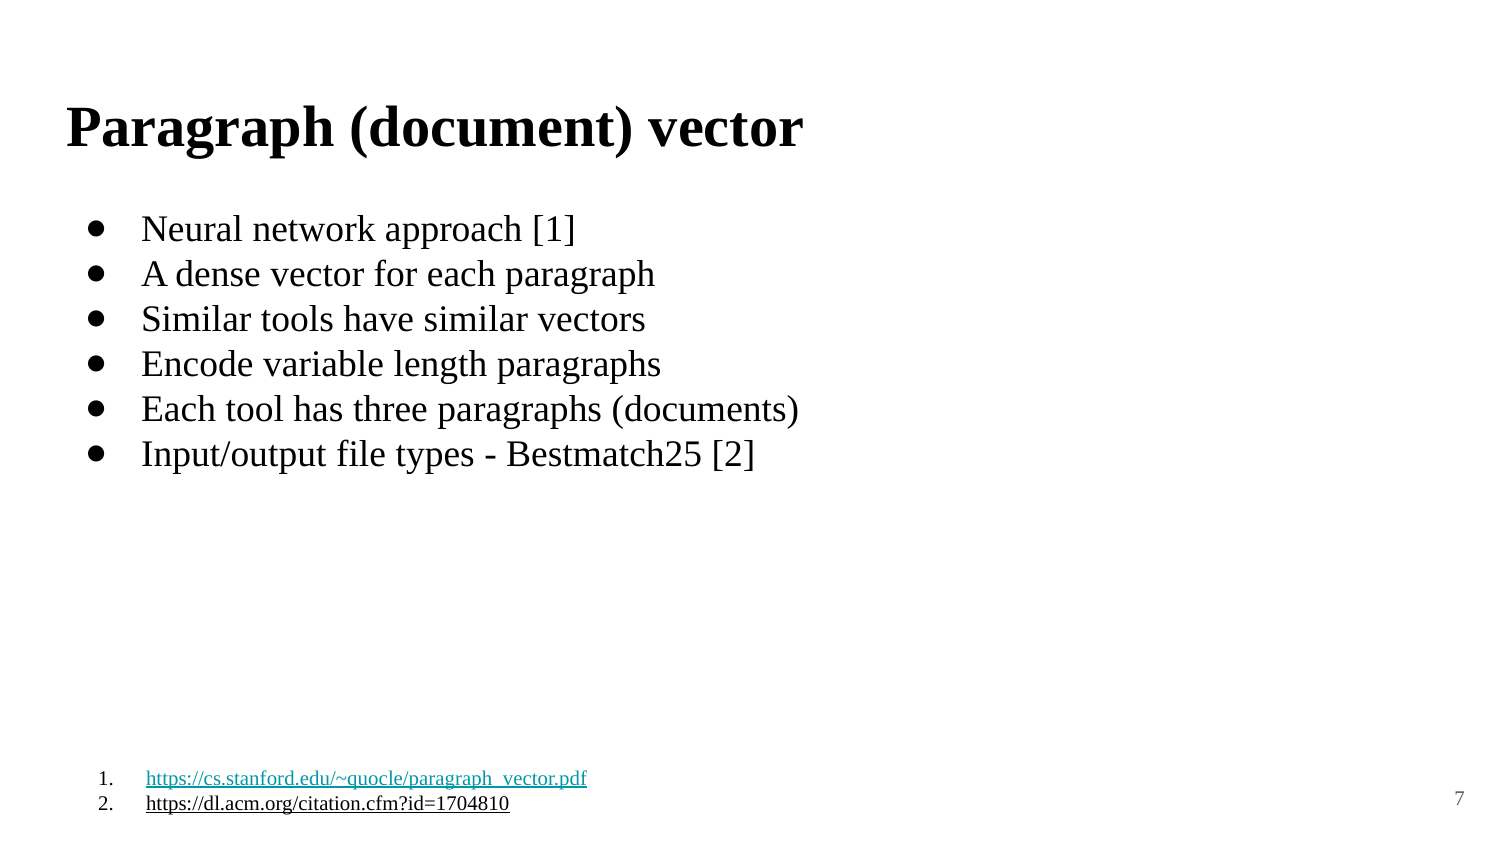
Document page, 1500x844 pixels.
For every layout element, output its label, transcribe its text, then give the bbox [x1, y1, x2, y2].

list Neural network approach [1] A dense vector for each paragraph Similar tools have similar vectors Encode variable length paragraphs Each tool has three paragraphs (documents) Input/output file types - Bestmatch25 [2] [51, 189, 1449, 750]
text_box https://cs.stanford.edu/~quocle/paragraph_vector.pdf https://dl.acm.org/citation.cfm?id=1704810 [55, 749, 1312, 825]
slide_number <number> [1389, 764, 1480, 830]
title Paragraph (document) vector [51, 72, 1449, 167]
